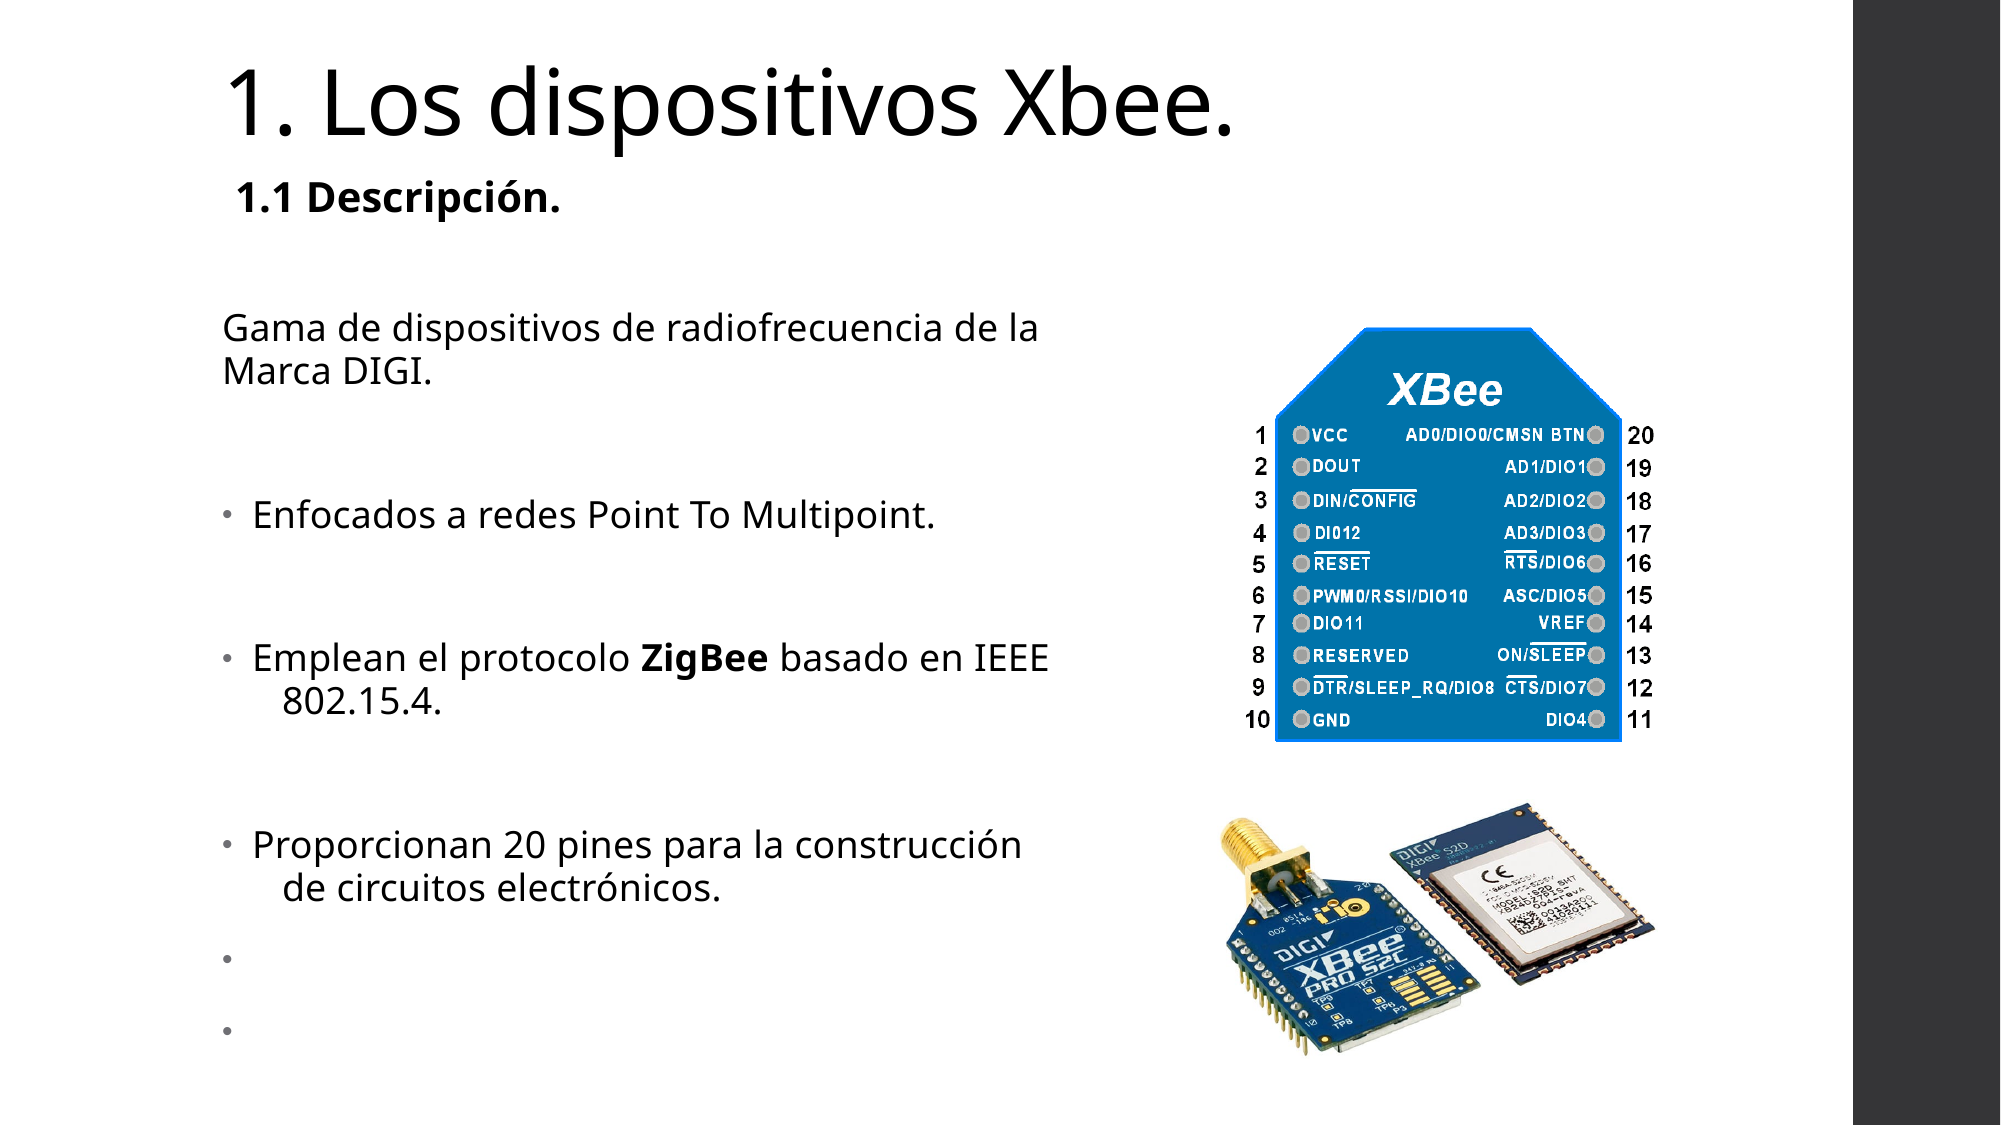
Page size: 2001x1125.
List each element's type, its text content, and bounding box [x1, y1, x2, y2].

picture [1244, 325, 1658, 746]
text_box 1.1 Descripción. [220, 163, 786, 229]
picture [1217, 799, 1658, 1059]
list Gama de dispositivos de radiofrecuencia de la Marca DIGI. Enfocados a redes Point To Multipoint. Emplean el protocolo ZigBee basado en IEEE 802.15.4. Proporcionan 20 pines para la construcción de circuitos electrónicos. [206, 299, 1081, 1013]
text_box 1. Los dispositivos Xbee. [206, 30, 1797, 164]
